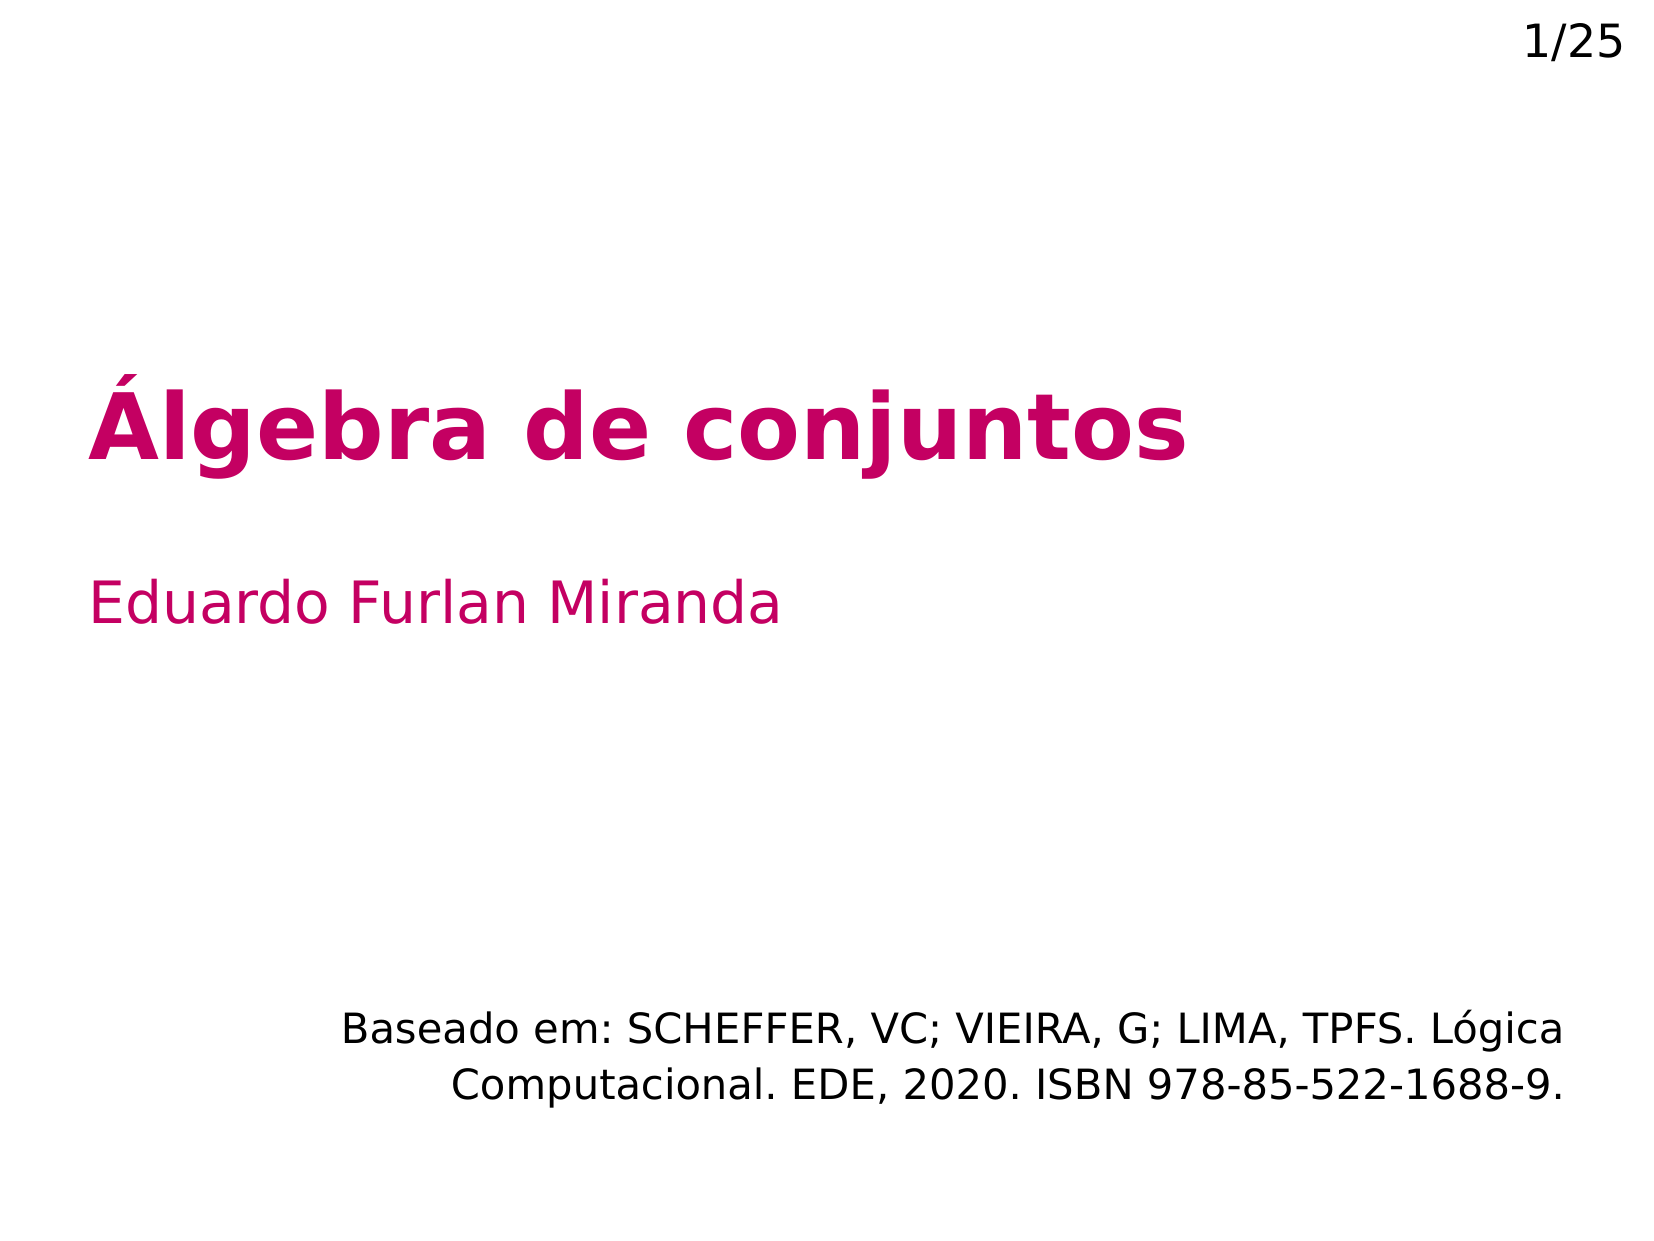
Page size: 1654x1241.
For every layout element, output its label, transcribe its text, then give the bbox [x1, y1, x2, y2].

title Álgebra de conjuntos Eduardo Furlan Miranda [88, 29, 1565, 1034]
list Baseado em: SCHEFFER, VC; VIEIRA, G; LIMA, TPFS. Lógica Computacional. EDE, 2020. ISBN 978-85-522-1688-9. [324, 998, 1565, 1211]
